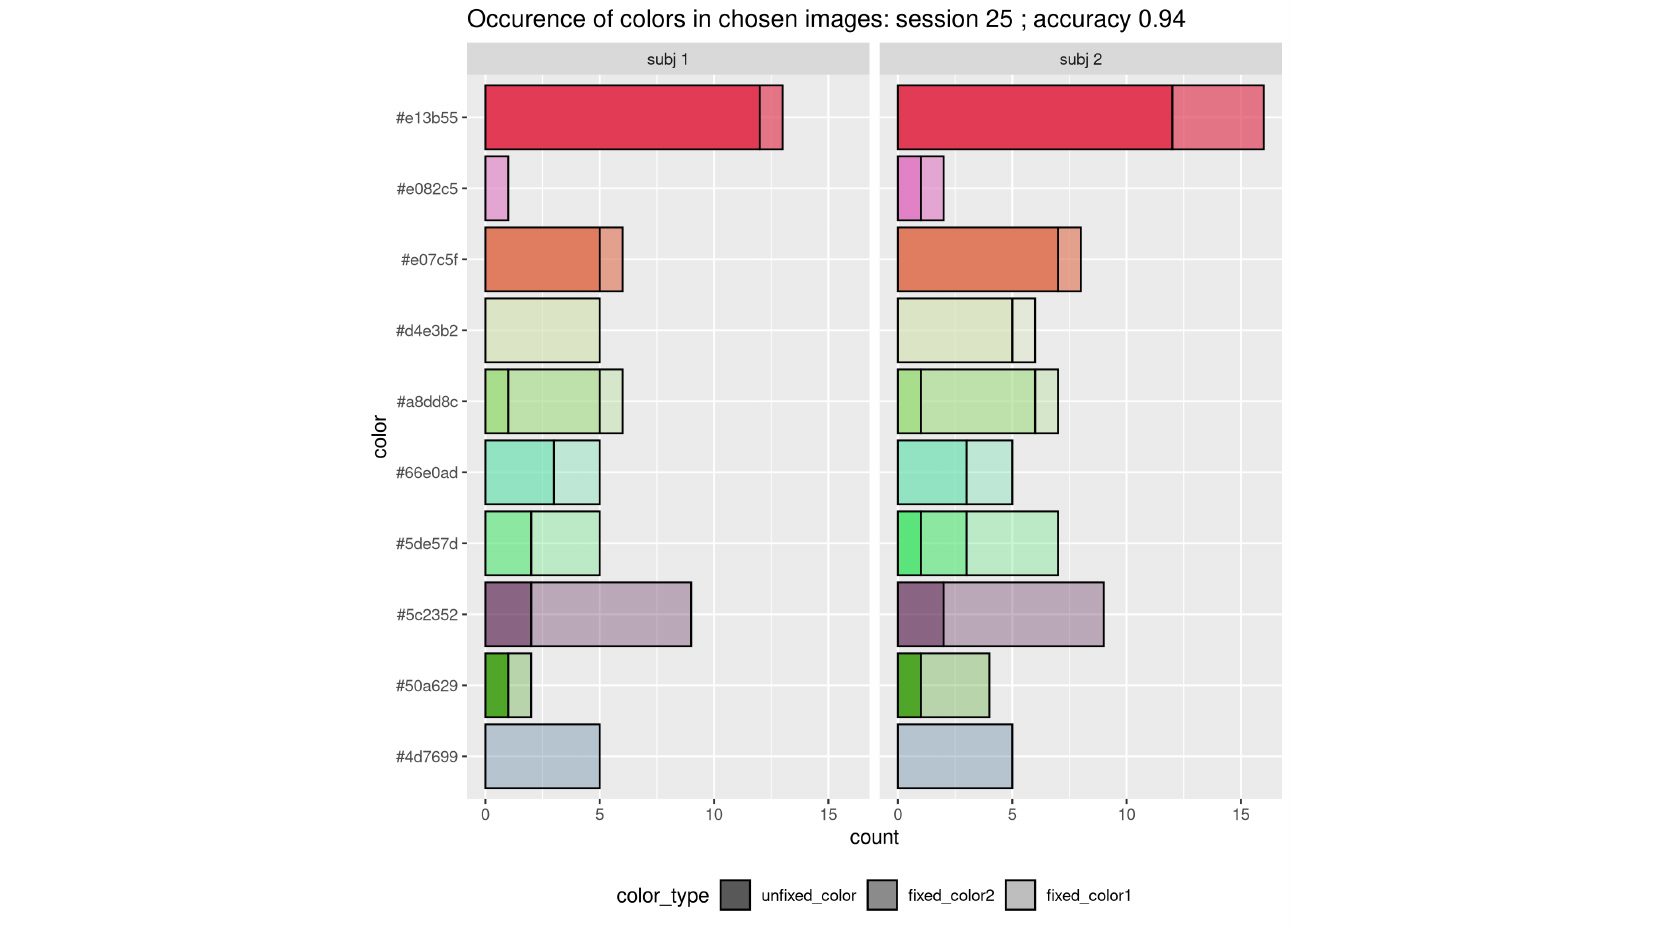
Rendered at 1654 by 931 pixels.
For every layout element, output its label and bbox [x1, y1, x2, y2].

picture [361, 0, 1292, 931]
